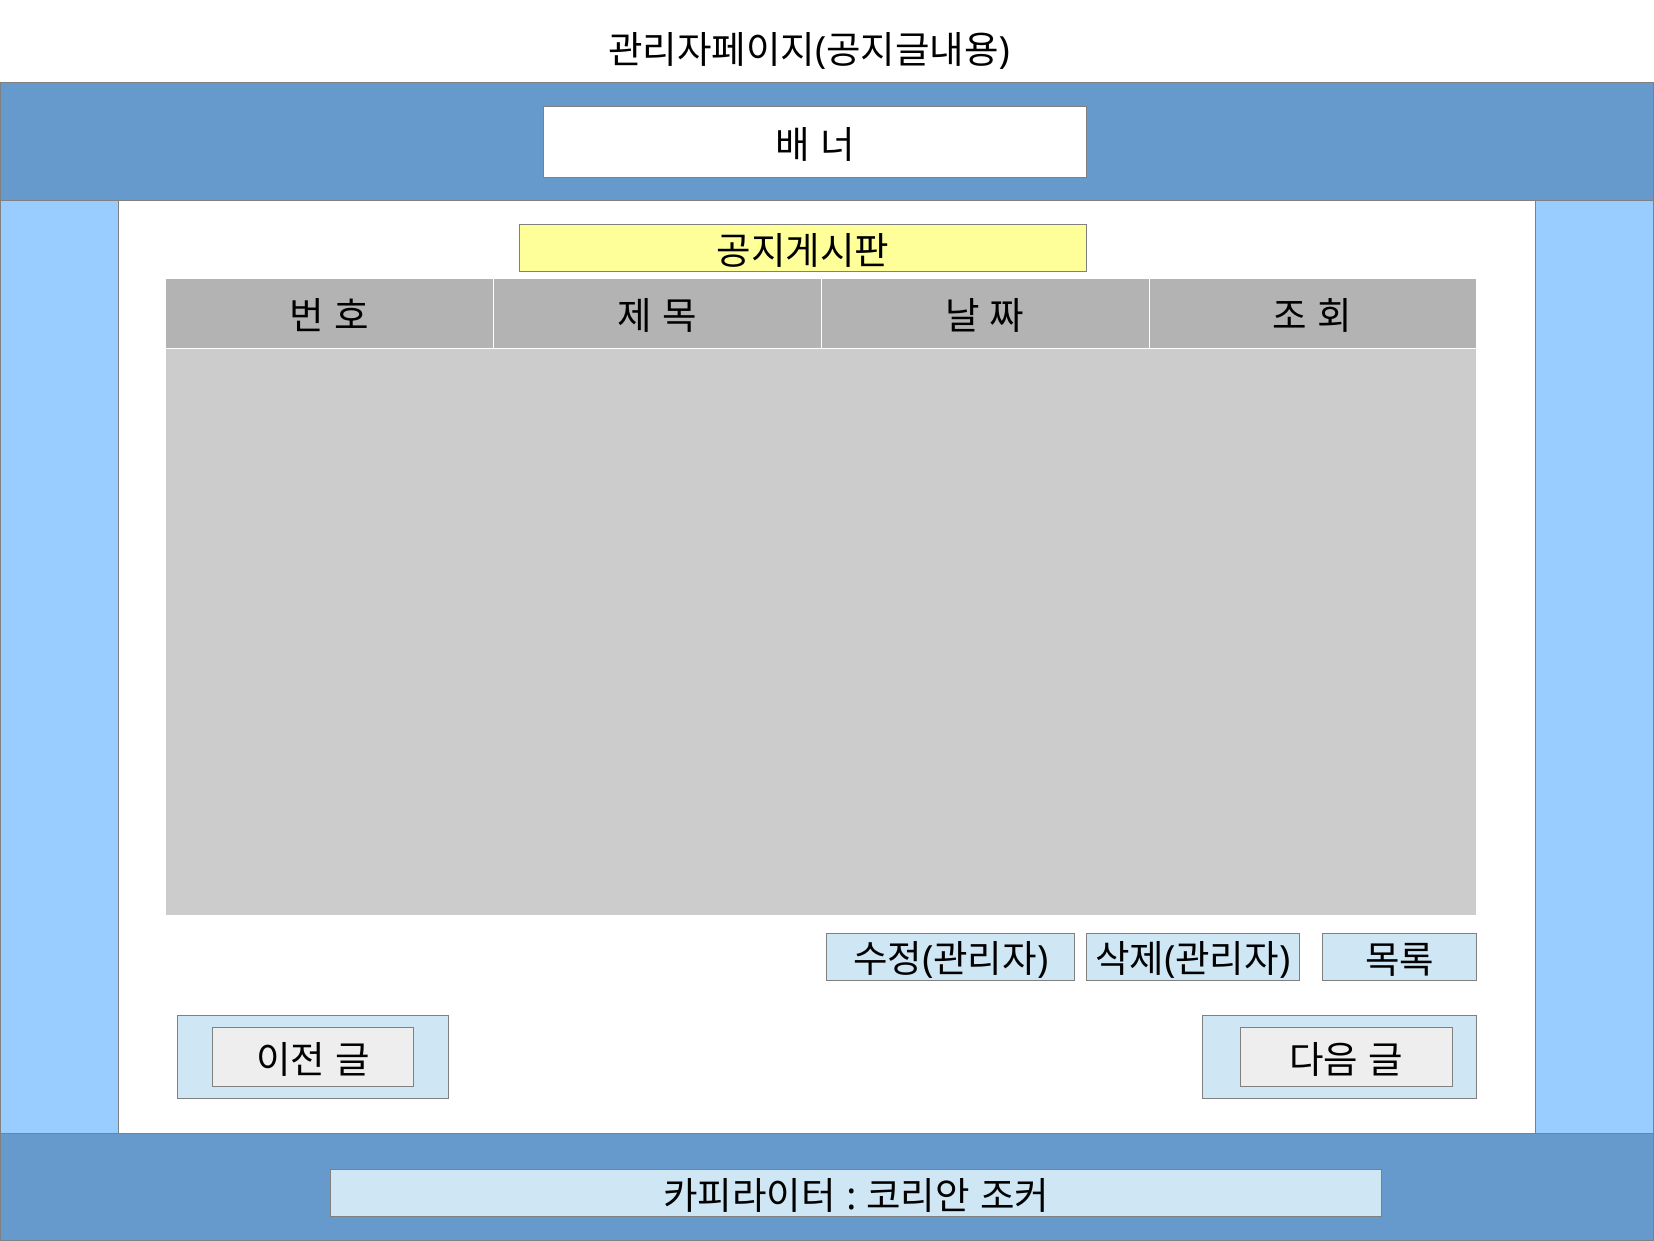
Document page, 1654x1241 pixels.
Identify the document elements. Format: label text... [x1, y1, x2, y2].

table_header 번 호 [166, 279, 493, 348]
text_box 다음 글 [1240, 1027, 1453, 1087]
text_box 삭제(관리자) [1086, 933, 1300, 981]
table_header 조 회 [1150, 279, 1476, 348]
table_cell [166, 349, 1476, 915]
text_box 수정(관리자) [826, 933, 1075, 981]
text_box 배 너 [543, 106, 1087, 178]
text_box 이전 글 [212, 1027, 414, 1087]
text_box 카피라이터 : 코리안 조커 [330, 1169, 1382, 1217]
text_box [0, 82, 1654, 1241]
table_header 날 짜 [822, 279, 1149, 348]
text_box 관리자페이지(공지글내용) [425, 13, 1193, 114]
text_box 목록 [1322, 933, 1477, 981]
table_header 제 목 [494, 279, 821, 348]
text_box 공지게시판 [519, 224, 1087, 272]
